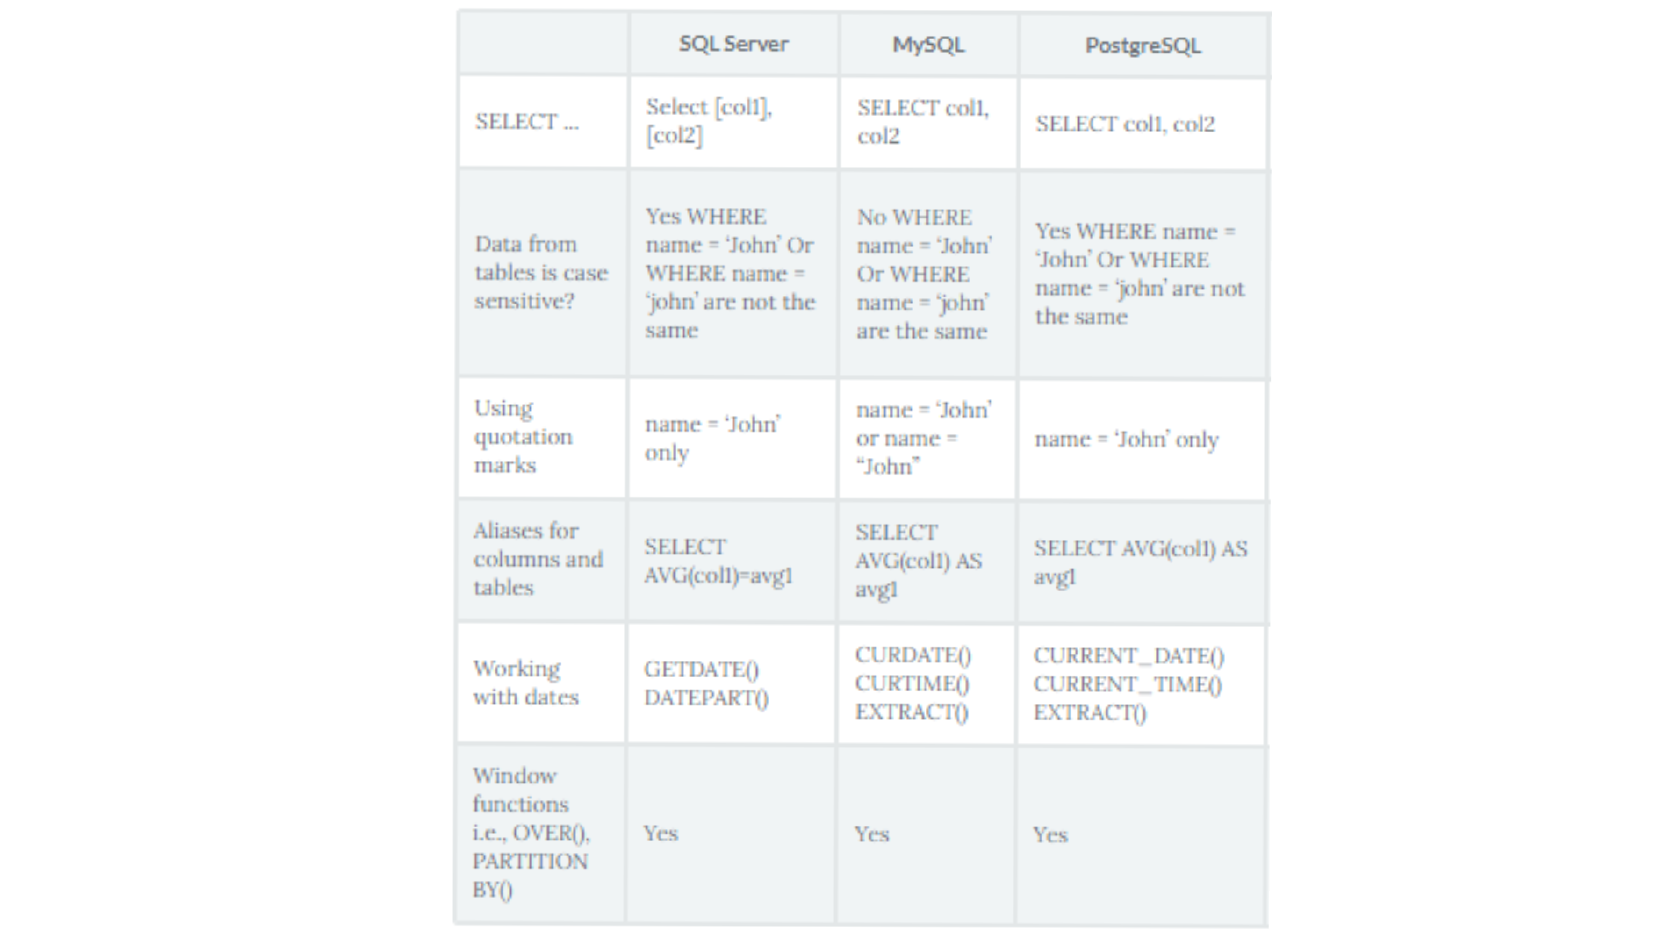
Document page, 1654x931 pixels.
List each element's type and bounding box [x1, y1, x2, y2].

picture [445, 3, 1272, 931]
